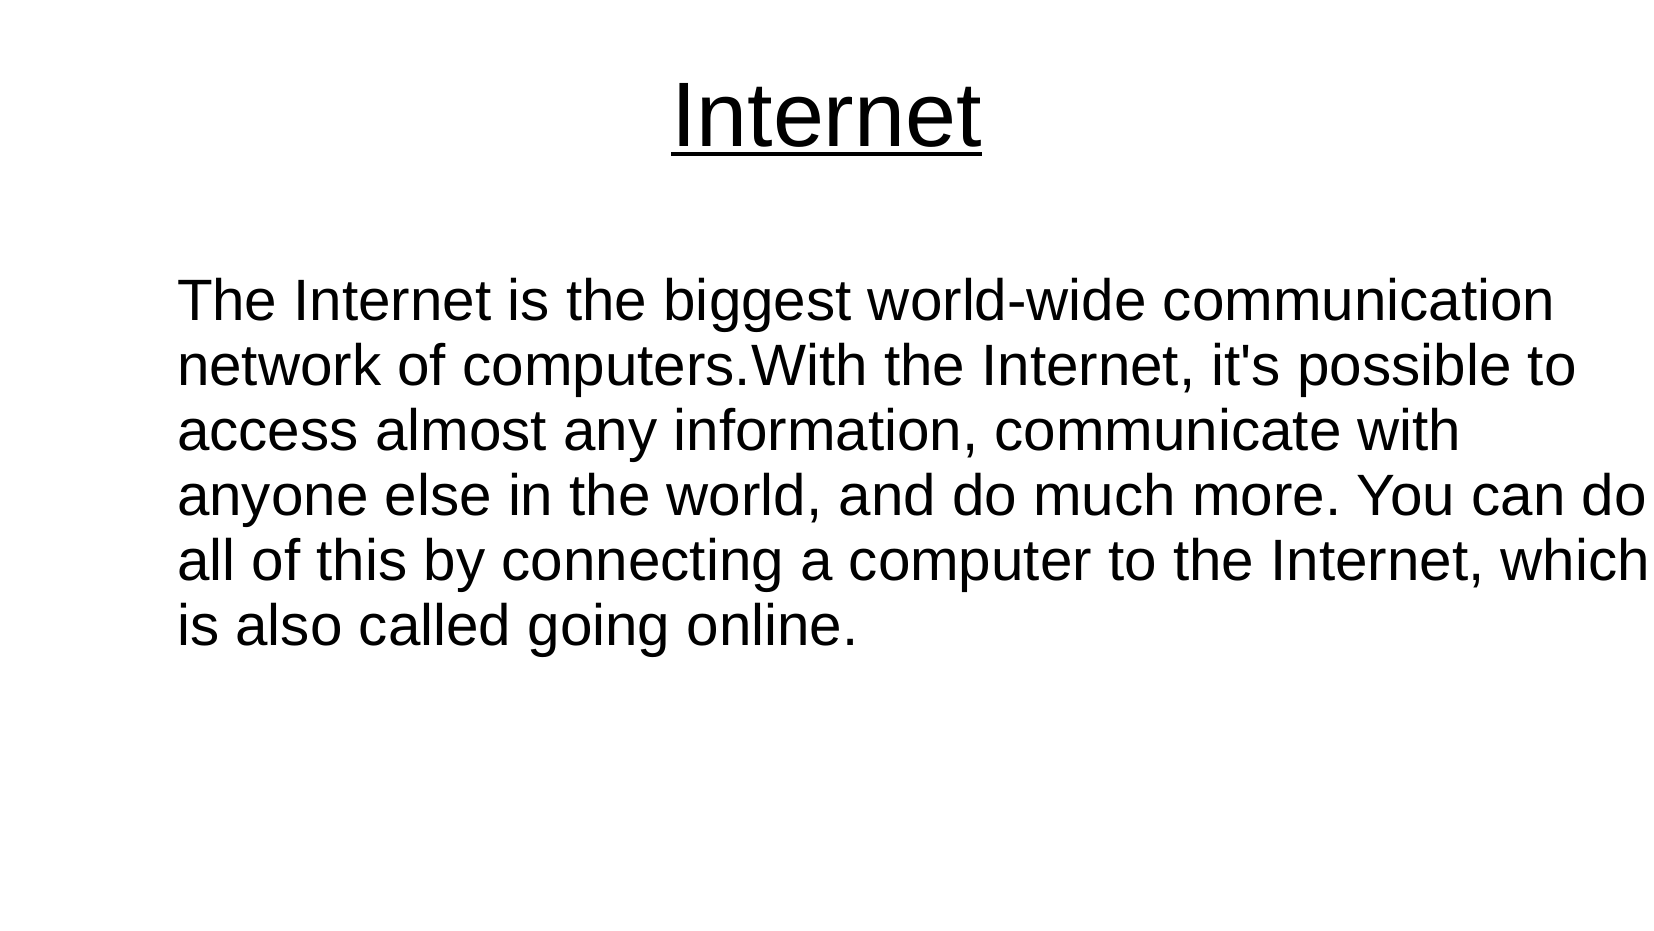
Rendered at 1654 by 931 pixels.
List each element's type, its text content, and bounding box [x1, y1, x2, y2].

title Internet [82, 37, 1571, 193]
subtitle The Internet is the biggest world-wide communication network of computers.With the Internet, it's possible to access almost any information, communicate with anyone else in the world, and do much more. You can do all of this by connecting a computer to the Internet, which is also called going online. [177, 192, 1654, 733]
